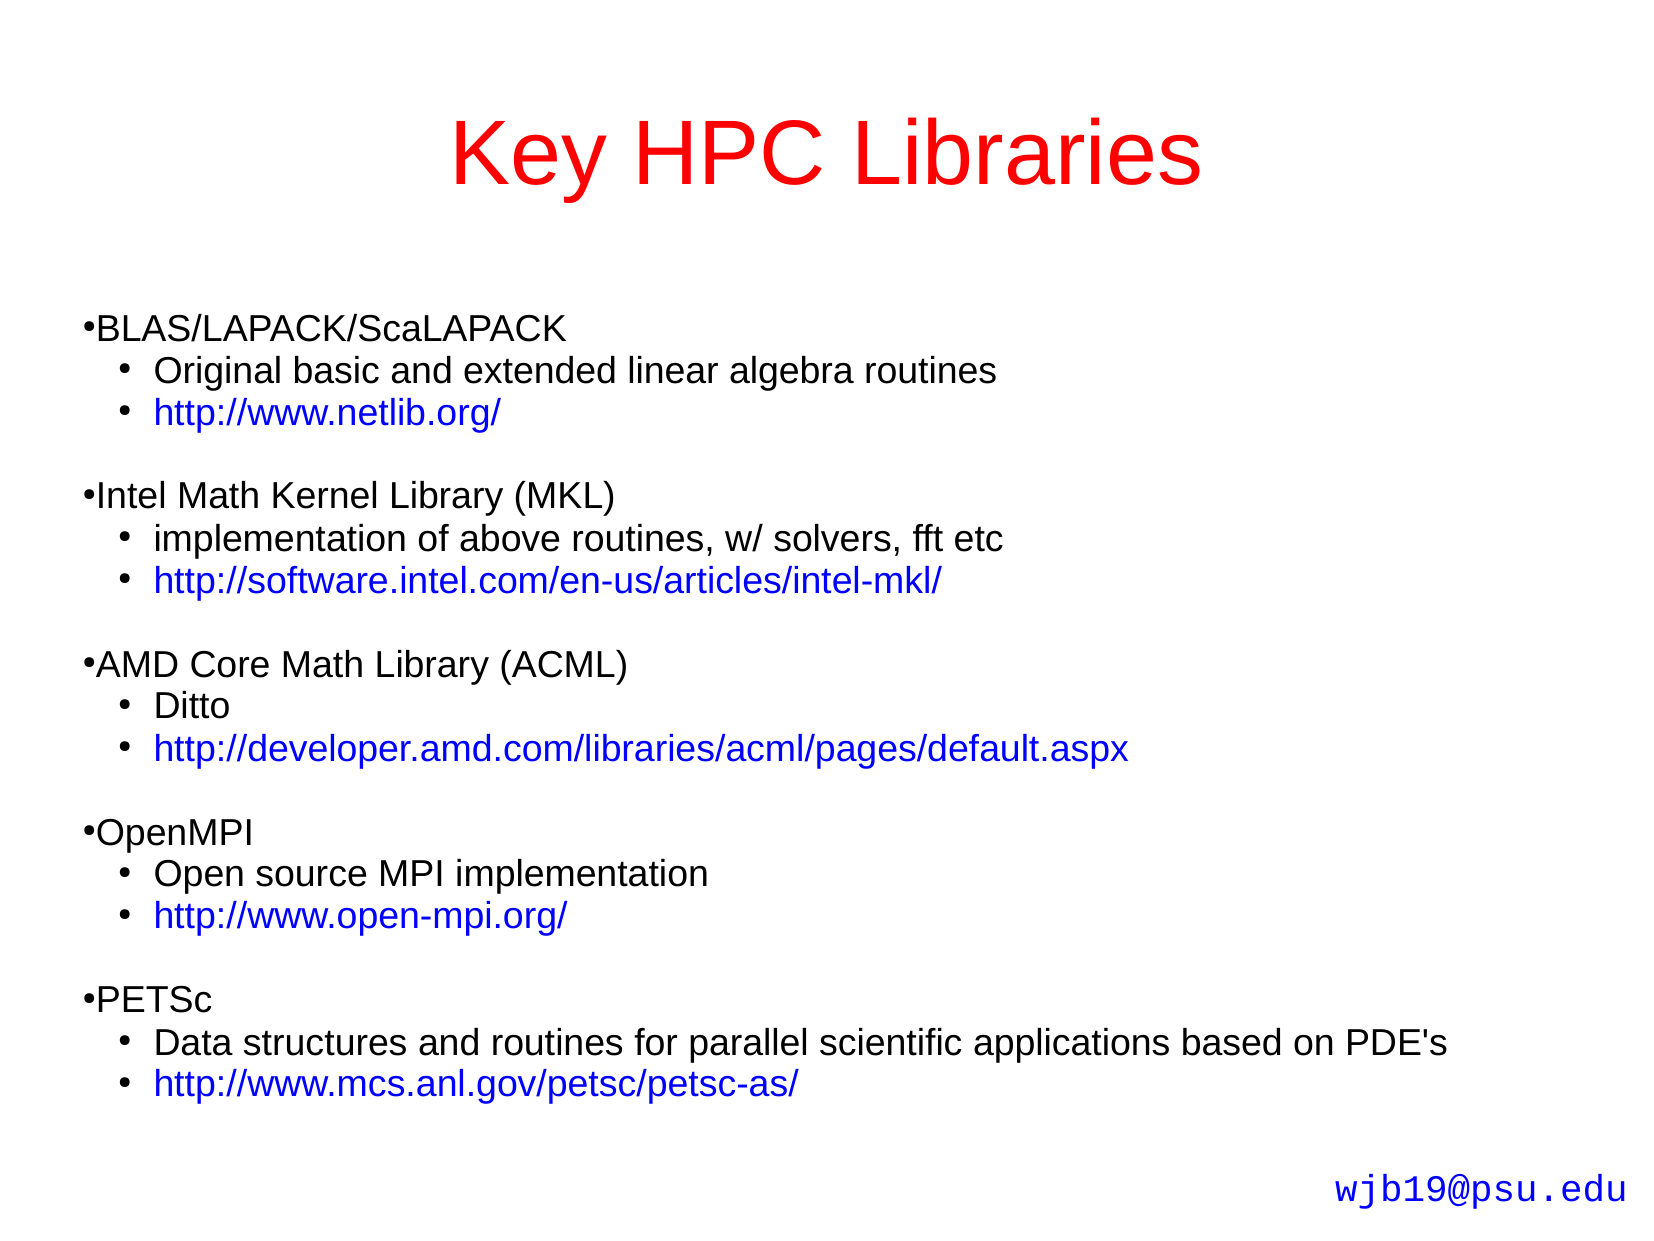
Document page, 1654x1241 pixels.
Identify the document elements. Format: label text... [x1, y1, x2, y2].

subtitle BLAS/LAPACK/ScaLAPACK Original basic and extended linear algebra routines http://www.netlib.org/ Intel Math Kernel Library (MKL) implementation of above routines, w/ solvers, fft etc http://software.intel.com/en-us/articles/intel-mkl/ AMD Core Math Library (ACML) Ditto http://developer.amd.com/libraries/acml/pages/default.aspx OpenMPI Open source MPI implementation http://www.open-mpi.org/ PETSc Data structures and routines for parallel scientific applications based on PDE's http://www.mcs.anl.gov/petsc/petsc-as/ [82, 307, 1571, 1222]
text_box wjb19@psu.edu [1320, 1162, 1643, 1220]
title Key HPC Libraries [82, 49, 1571, 257]
